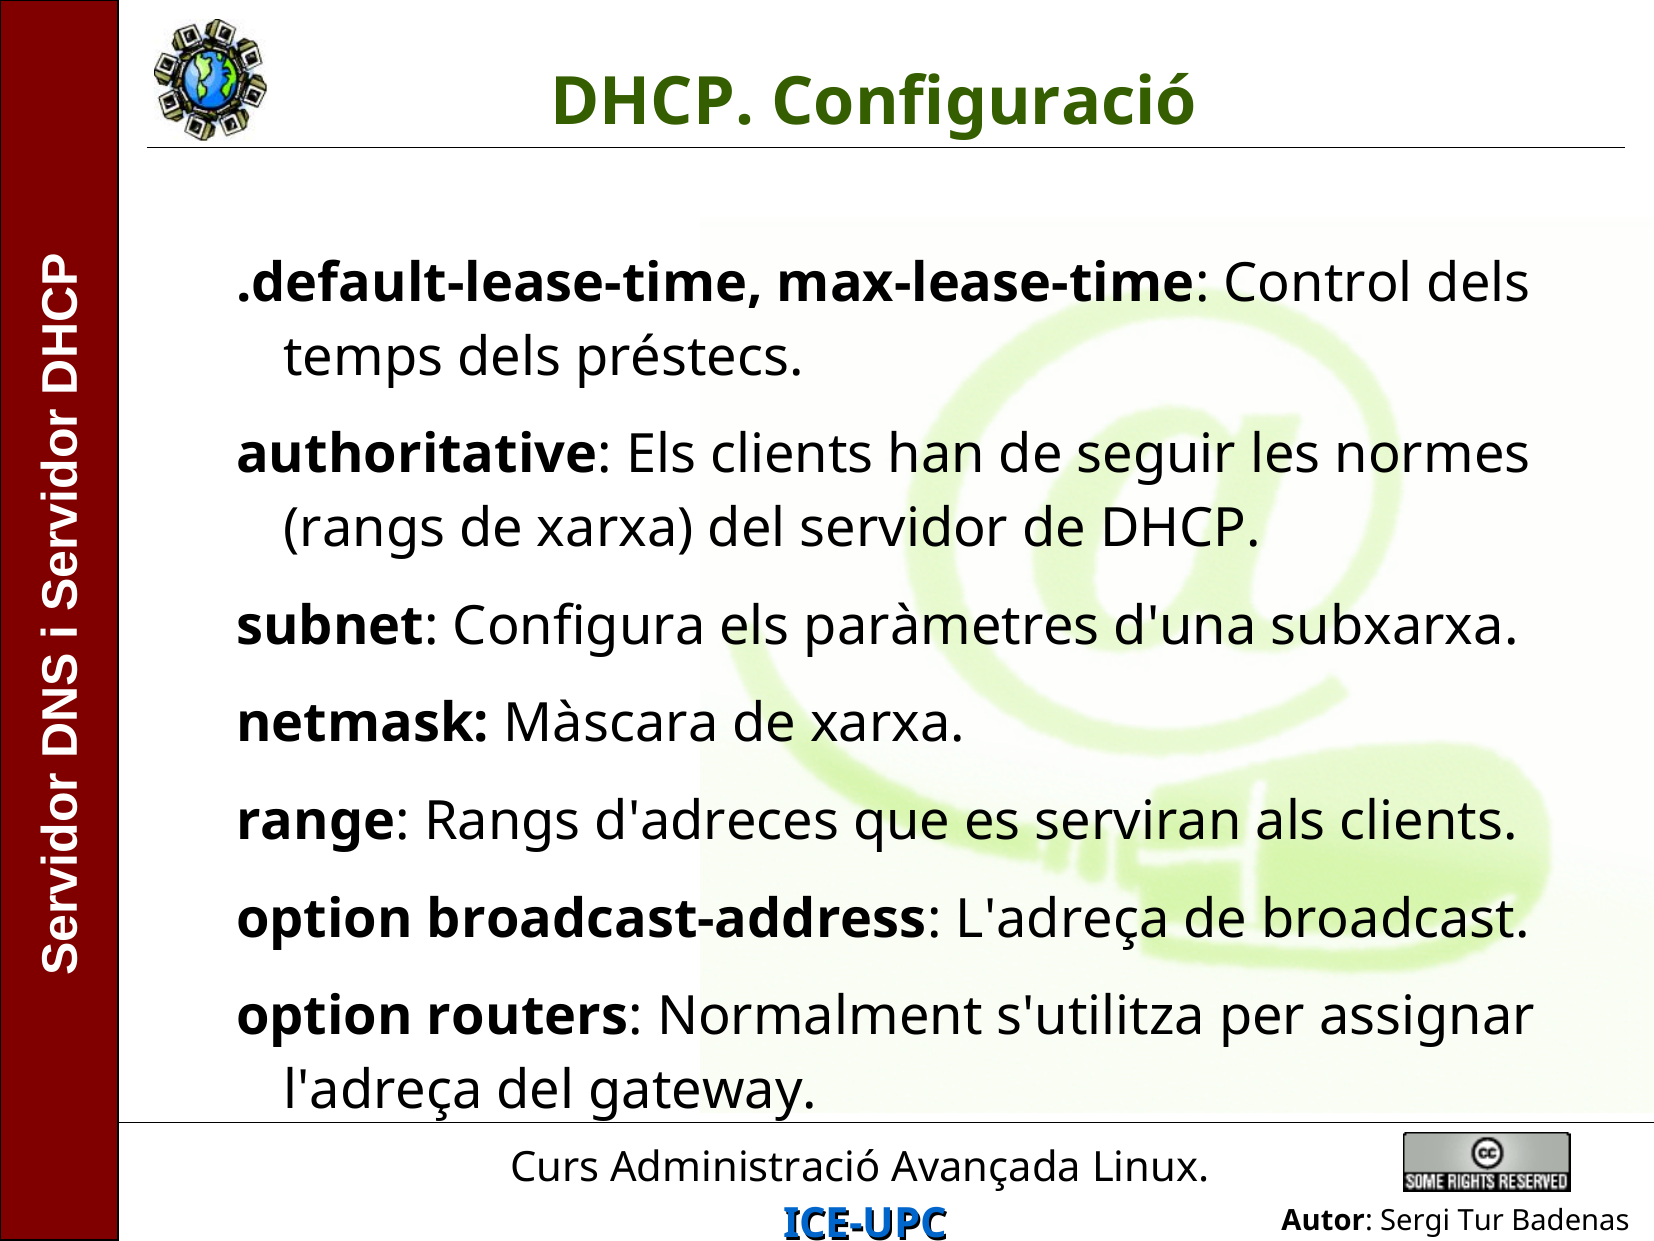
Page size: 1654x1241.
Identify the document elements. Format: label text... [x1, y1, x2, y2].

picture [700, 217, 1654, 1113]
picture [751, 1094, 765, 1105]
picture [1403, 1132, 1571, 1192]
list .default-lease-time, max-lease-time: Control dels temps dels préstecs. authoritative: Els clients han de seguir les normes (rangs de xarxa) del servidor de DHCP. subnet: Configura els paràmetres d'una subxarxa. netmask: Màscara de xarxa. range: Rangs d'adreces que es serviran als clients. option broadcast-address: L'adreça de broadcast. option routers: Normalment s'utilitza per assignar l'adreça del gateway. [141, 242, 1630, 1078]
title DHCP. Configuració [129, 56, 1619, 141]
picture [154, 19, 268, 56]
